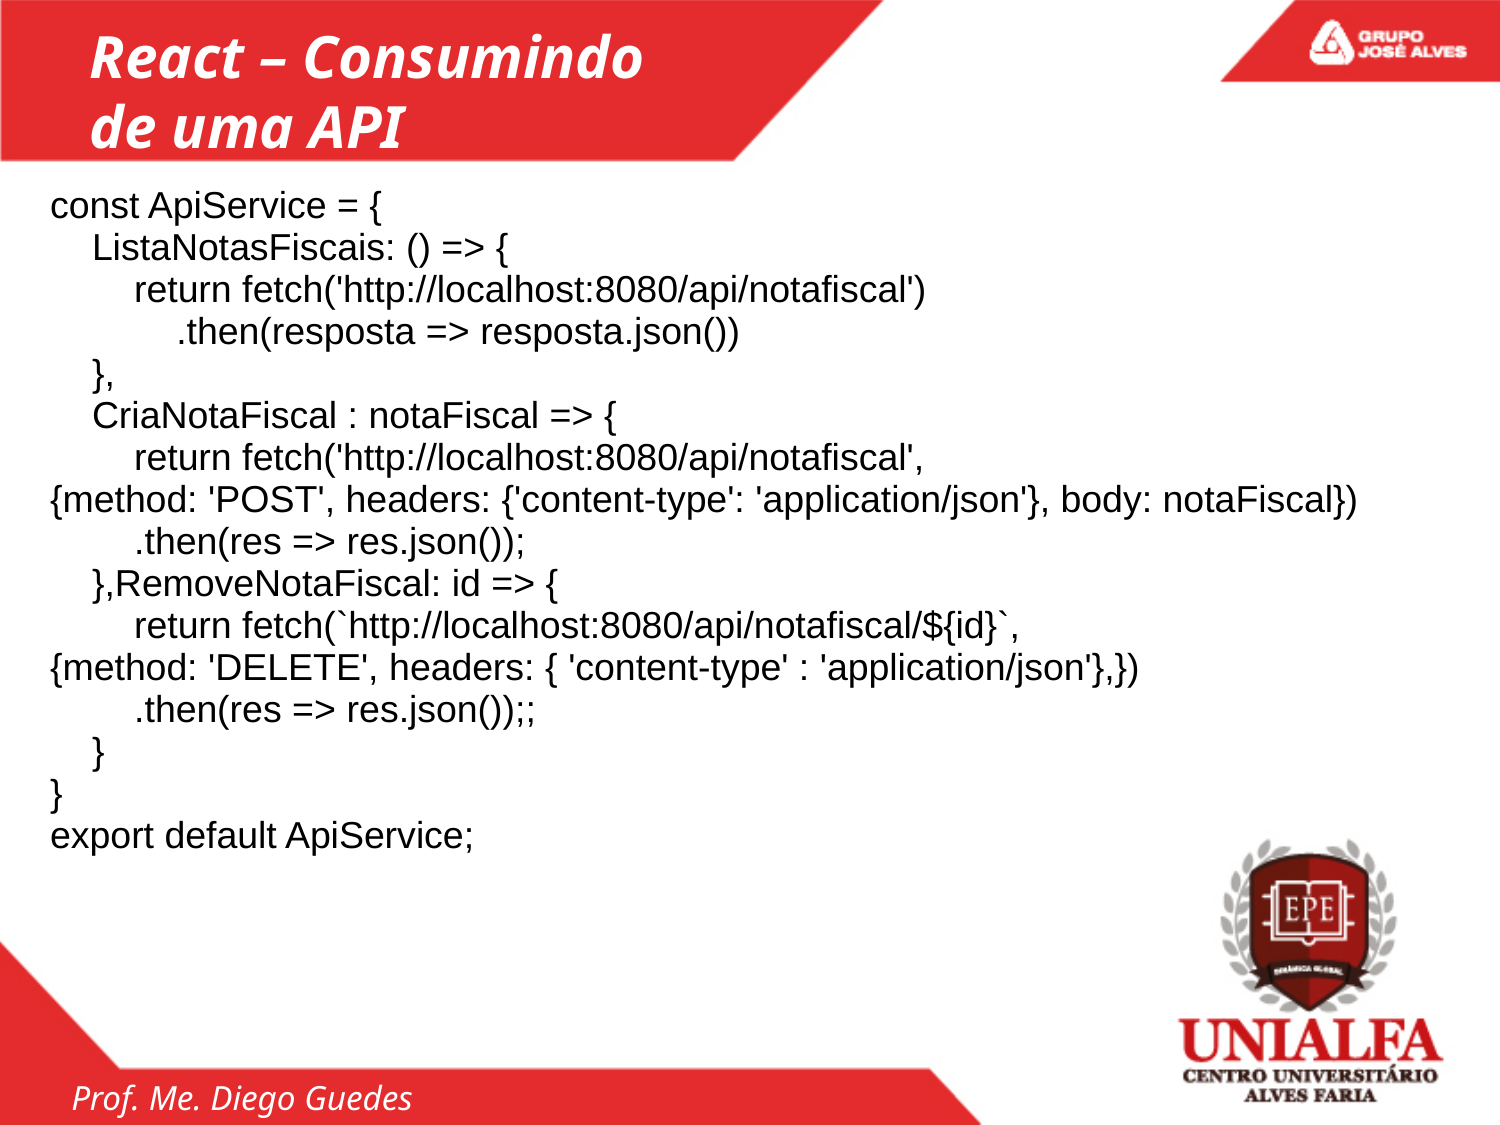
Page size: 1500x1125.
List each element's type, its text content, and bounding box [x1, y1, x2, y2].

picture [0, 0, 1500, 1125]
text_box Prof. Me. Diego Guedes [56, 1070, 711, 1125]
text_box const ApiService = { ListaNotasFiscais: () => { return fetch('http://localhost:8080/api/notafiscal') .then(resposta => resposta.json()) }, CriaNotaFiscal : notaFiscal => { return fetch('http://localhost:8080/api/notafiscal', {method: 'POST', headers: {'content-type': 'application/json'}, body: notaFiscal}) .then(res => res.json()); },RemoveNotaFiscal: id => { return fetch(`http://localhost:8080/api/notafiscal/${id}`, {method: 'DELETE', headers: { 'content-type' : 'application/json'},}) .then(res => res.json());; } } export default ApiService; [35, 177, 1500, 990]
text_box React – Consumindo de uma API (ApiService.js) [75, 12, 740, 177]
